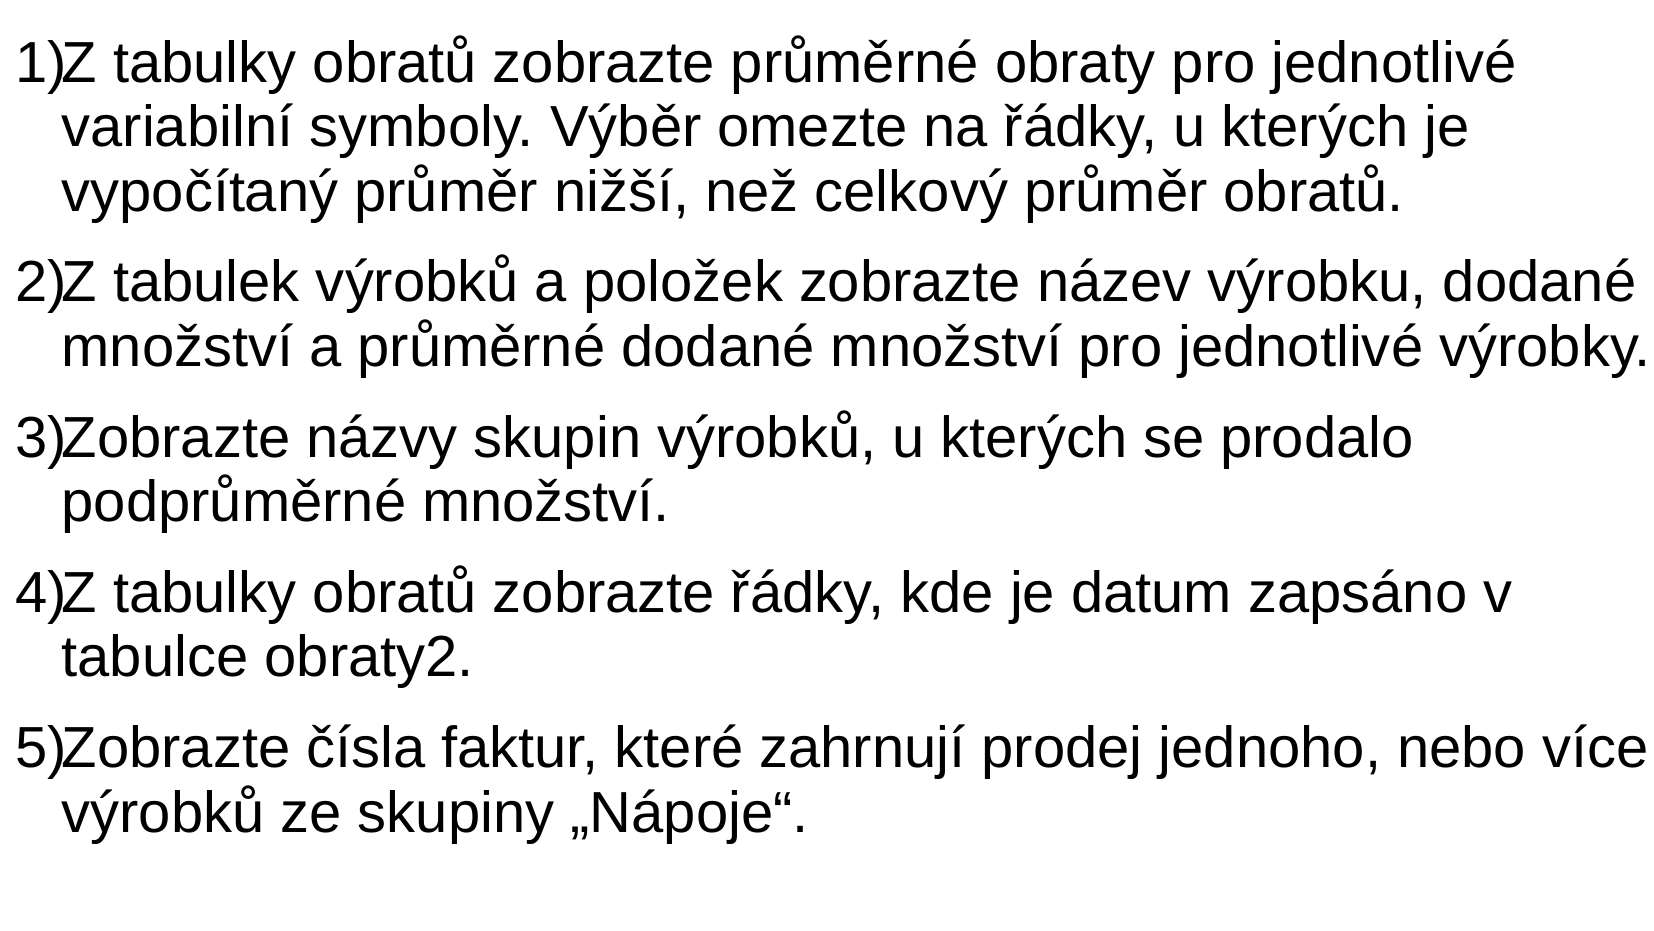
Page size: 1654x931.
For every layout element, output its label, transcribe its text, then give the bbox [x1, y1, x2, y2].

list Z tabulky obratů zobrazte průměrné obraty pro jednotlivé variabilní symboly. Výběr omezte na řádky, u kterých je vypočítaný průměr nižší, než celkový průměr obratů. Z tabulek výrobků a položek zobrazte název výrobku, dodané množství a průměrné dodané množství pro jednotlivé výrobky. Zobrazte názvy skupin výrobků, u kterých se prodalo podprůměrné množství. Z tabulky obratů zobrazte řádky, kde je datum zapsáno v tabulce obraty2. Zobrazte čísla faktur, které zahrnují prodej jednoho, nebo více výrobků ze skupiny „Nápoje“. [0, 29, 1654, 916]
